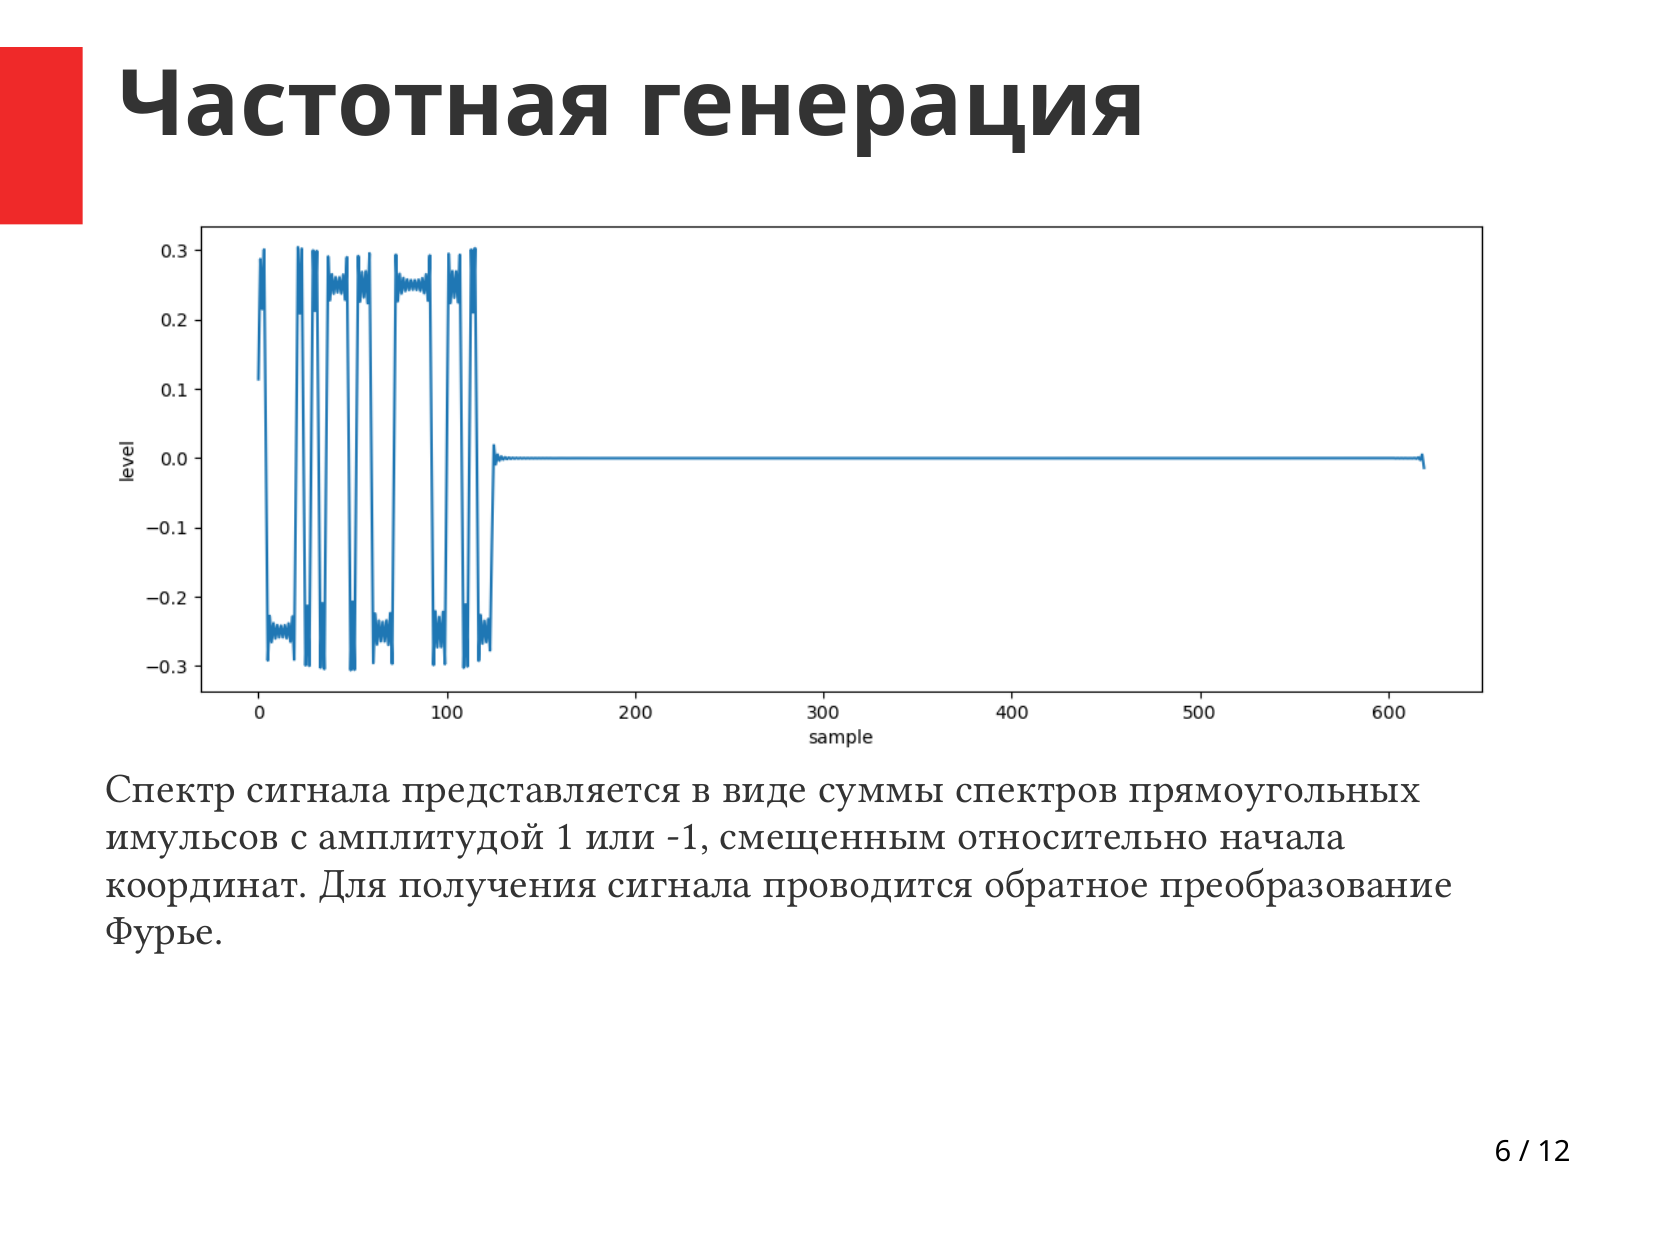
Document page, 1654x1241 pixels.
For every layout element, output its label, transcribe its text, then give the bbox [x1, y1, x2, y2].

picture [105, 194, 1504, 754]
title Частотная генерация [118, 48, 1571, 152]
list Спектр сигнала представляется в виде суммы спектров прямоугольных имульсов с амплитудой 1 или -1, смещенным относительно начала координат. Для получения сигнала проводится обратное преобразование Фурье. [105, 765, 1523, 1074]
